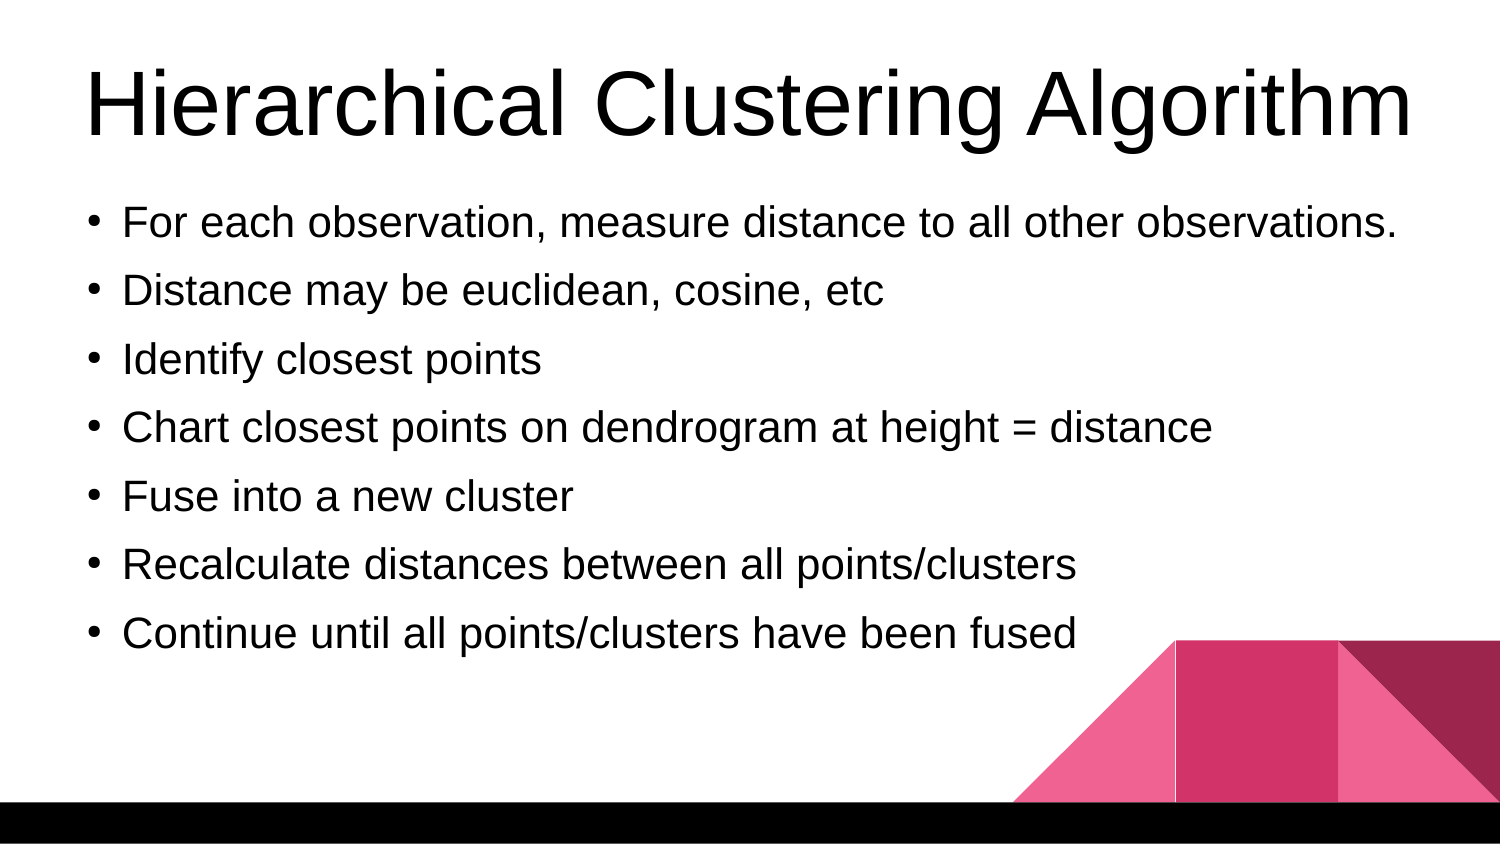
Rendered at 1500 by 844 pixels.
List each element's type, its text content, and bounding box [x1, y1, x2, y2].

list For each observation, measure distance to all other observations. Distance may be euclidean, cosine, etc Identify closest points Chart closest points on dendrogram at height = distance Fuse into a new cluster Recalculate distances between all points/clusters Continue until all points/clusters have been fused [75, 197, 1425, 687]
title Hierarchical Clustering Algorithm [75, 33, 1425, 175]
